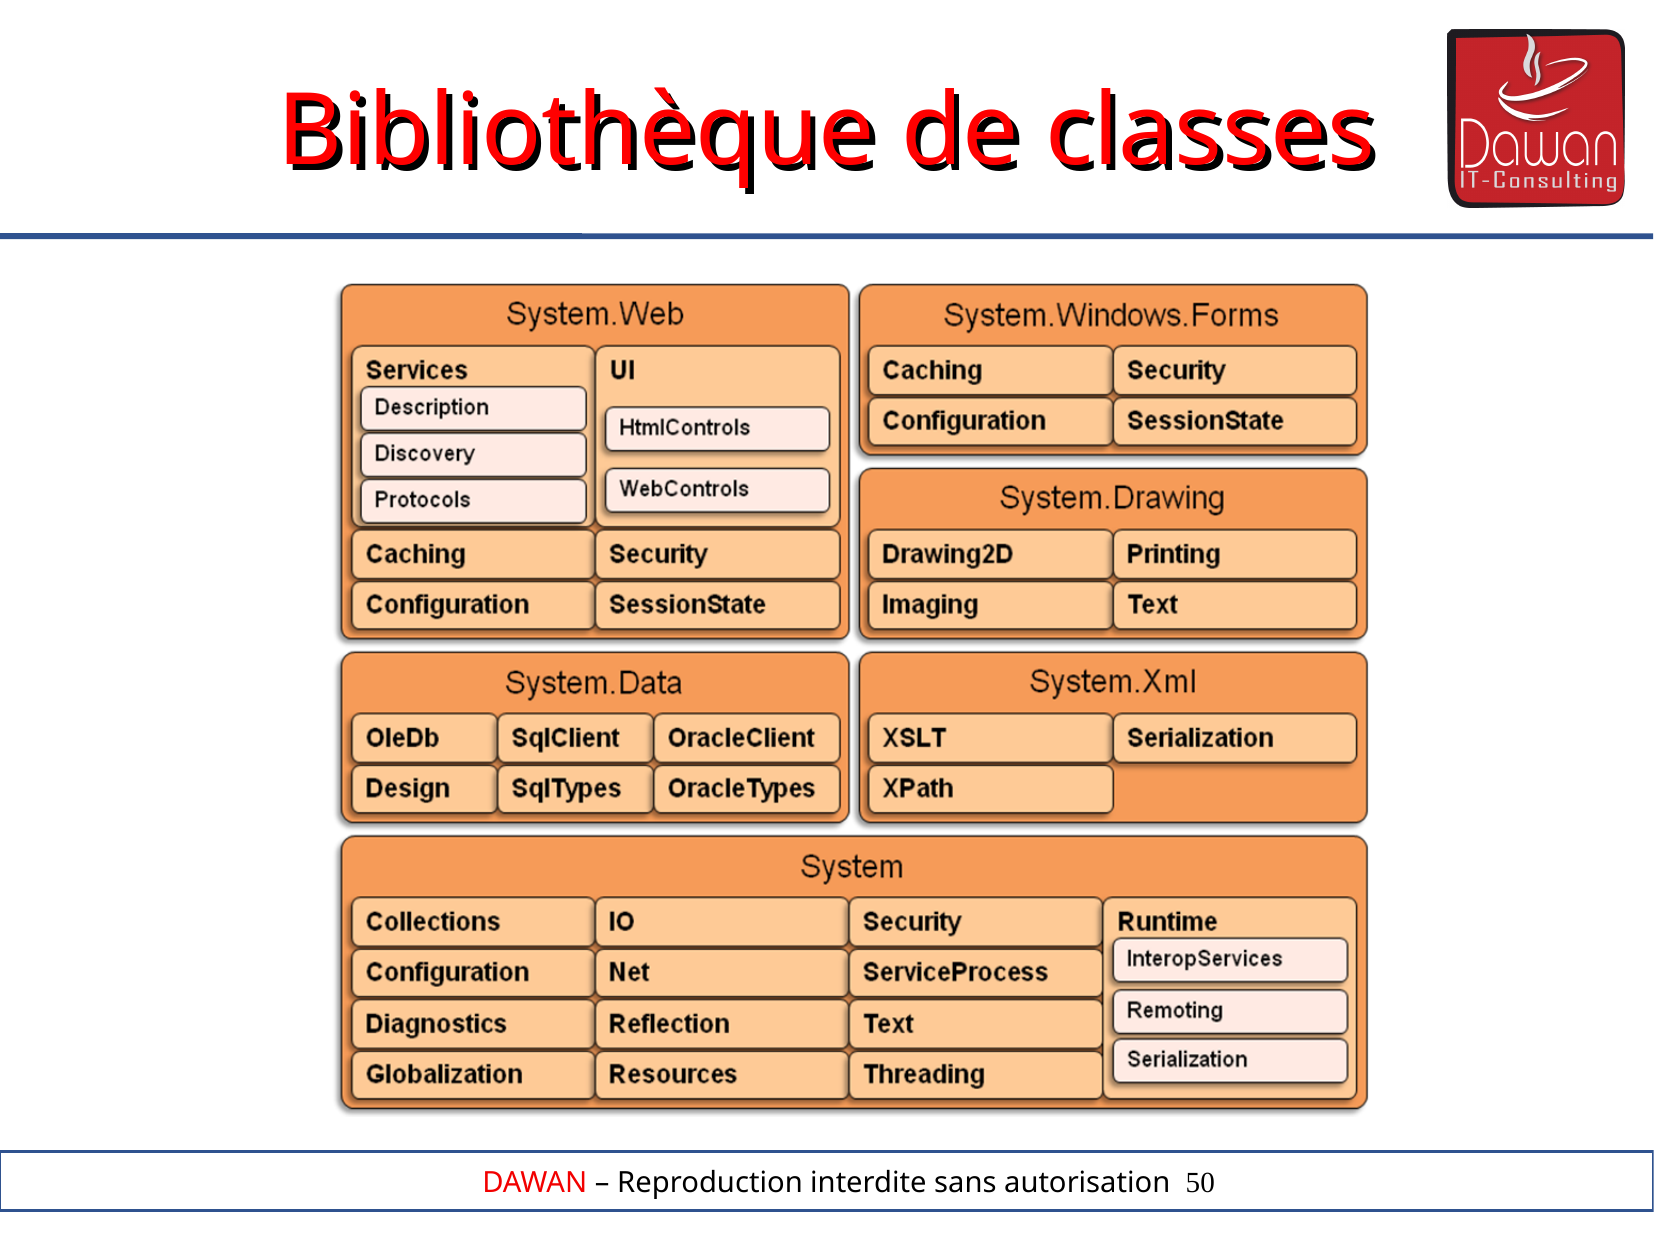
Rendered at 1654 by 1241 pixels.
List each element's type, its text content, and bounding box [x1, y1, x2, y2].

text_box [1185, 1163, 1565, 1228]
picture [330, 283, 1371, 1117]
text_box Bibliothèque de classes [88, 50, 1565, 182]
